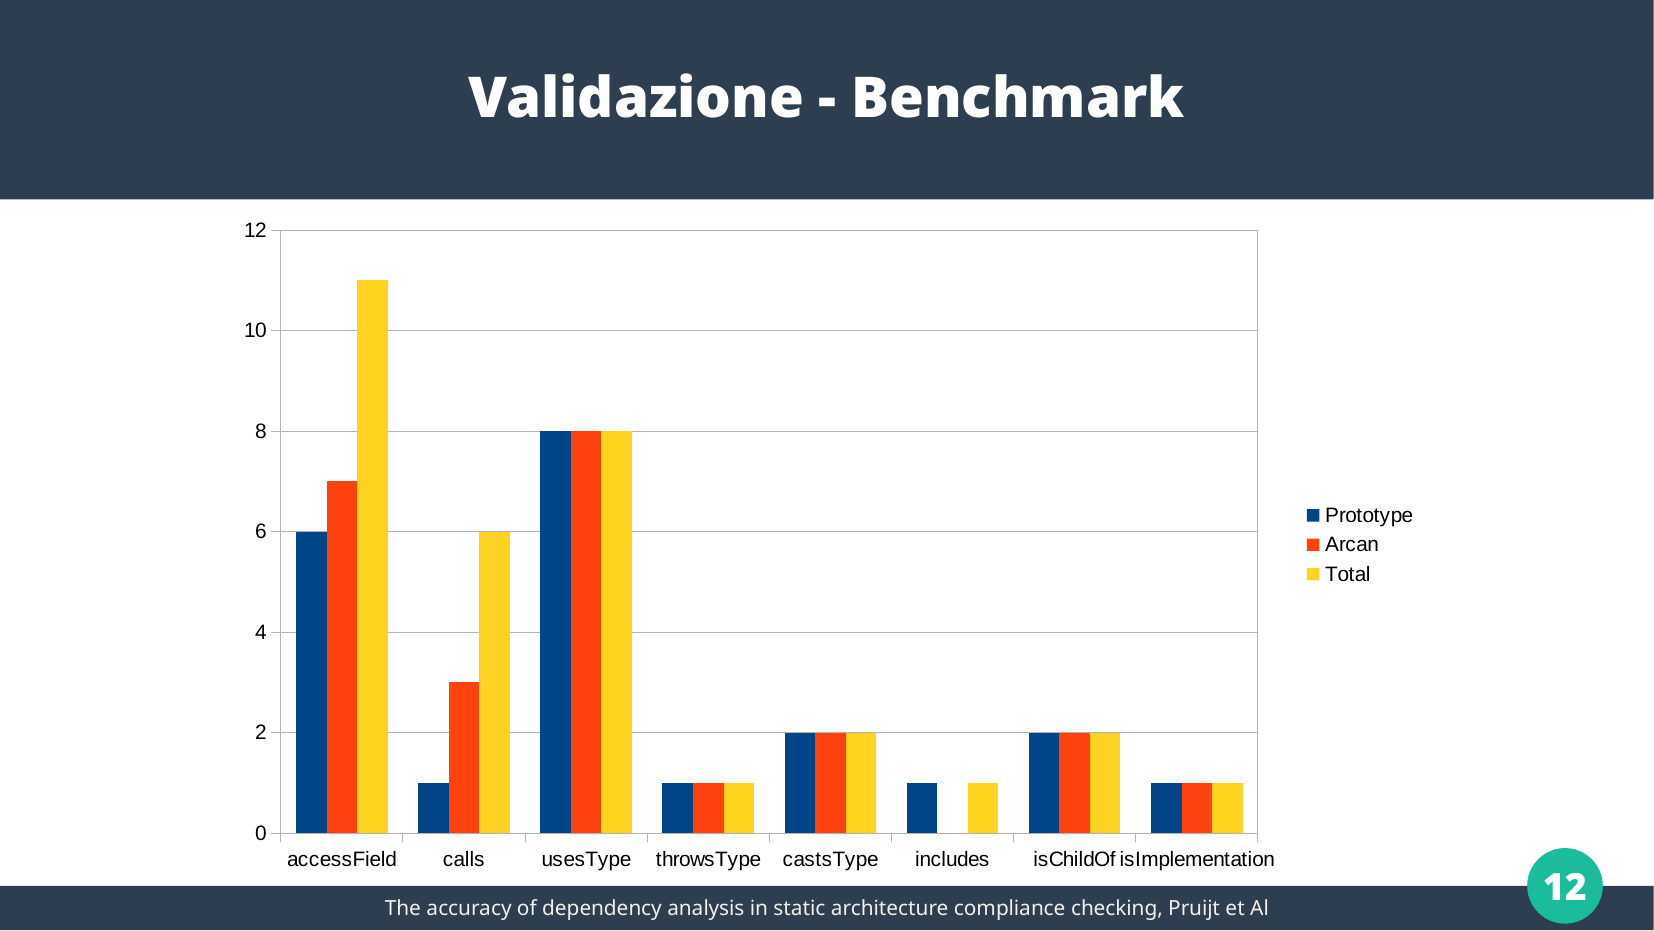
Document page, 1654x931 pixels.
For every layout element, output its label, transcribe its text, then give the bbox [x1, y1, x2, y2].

chart [221, 204, 1433, 884]
text_box The accuracy of dependency analysis in static architecture compliance checking, Pruijt et Al [0, 884, 1654, 931]
title Validazione - Benchmark [59, 37, 1595, 156]
